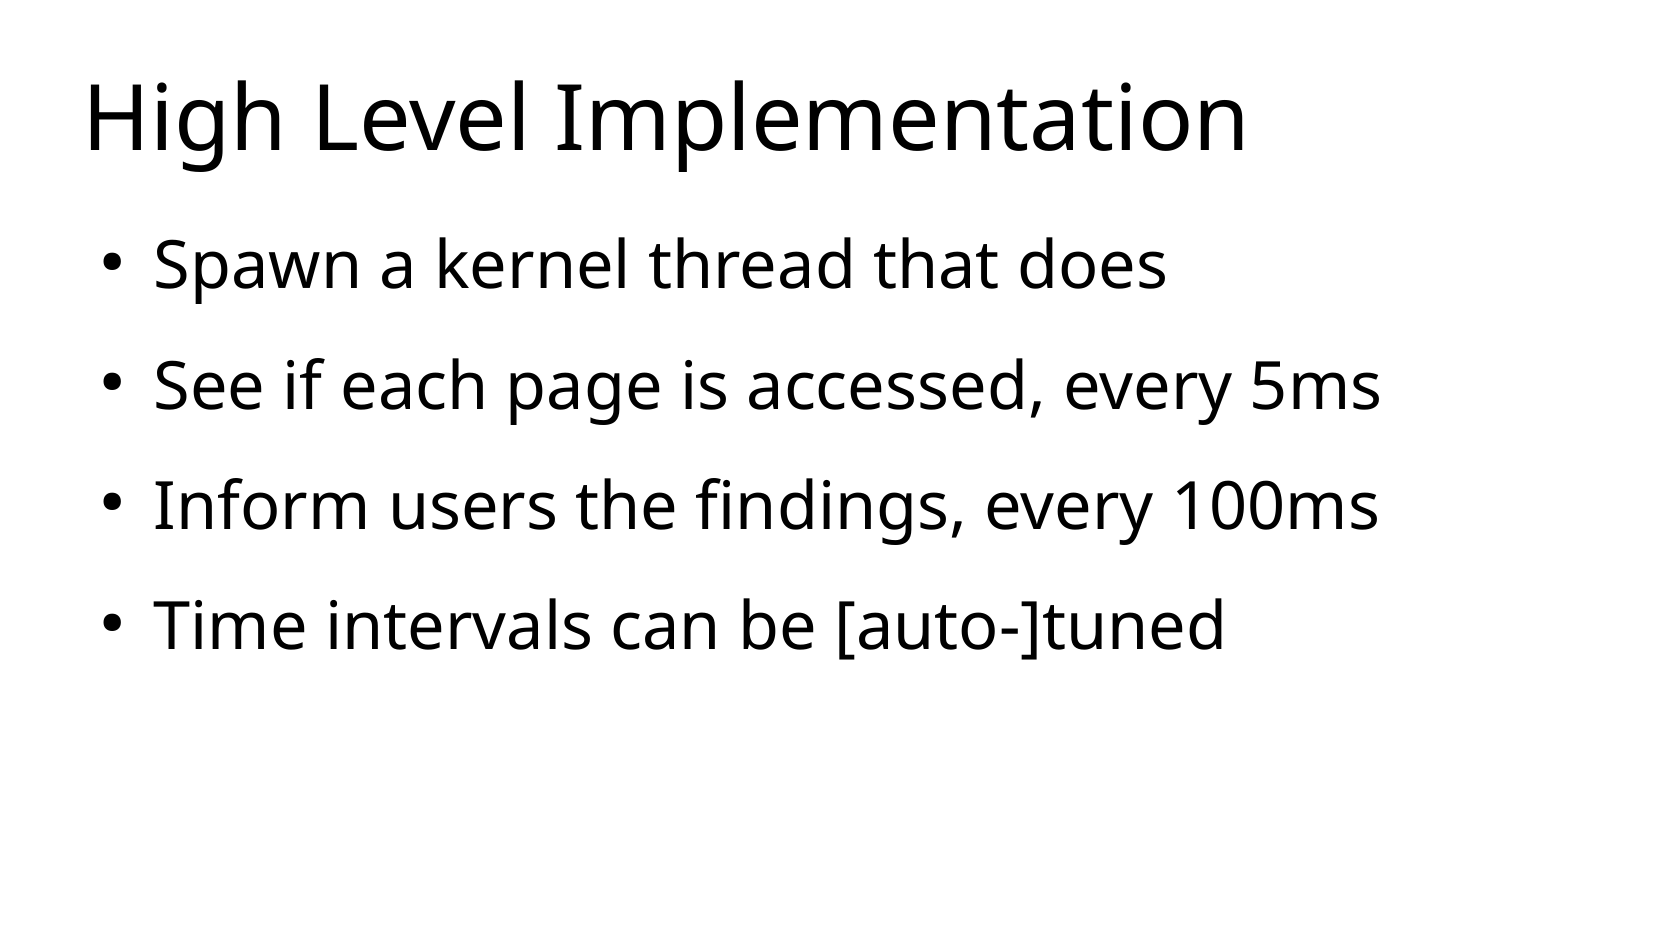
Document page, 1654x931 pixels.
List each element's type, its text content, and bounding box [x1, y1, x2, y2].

title High Level Implementation [82, 37, 1571, 193]
list Spawn a kernel thread that does See if each page is accessed, every 5ms Inform users the findings, every 100ms Time intervals can be [auto-]tuned [82, 217, 1571, 758]
